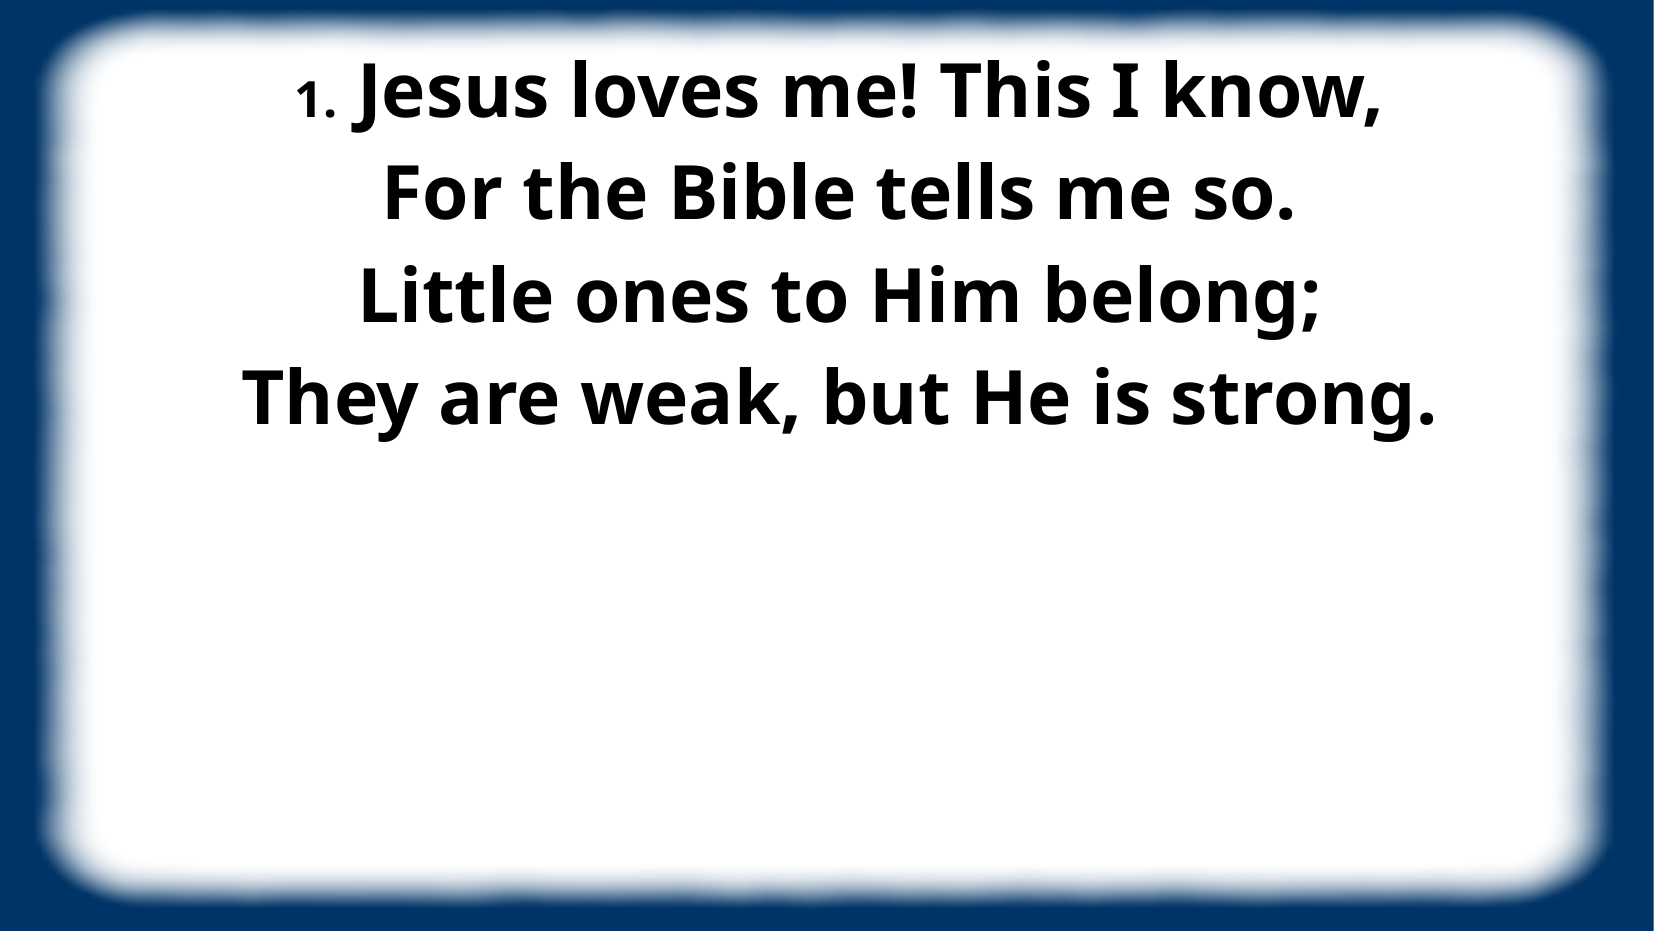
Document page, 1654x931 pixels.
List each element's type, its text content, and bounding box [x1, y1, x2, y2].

picture [0, 0, 1654, 931]
text_box 1. Jesus loves me! This I know, For the Bible tells me so. Little ones to Him belong; They are weak, but He is strong. [105, 30, 1576, 445]
